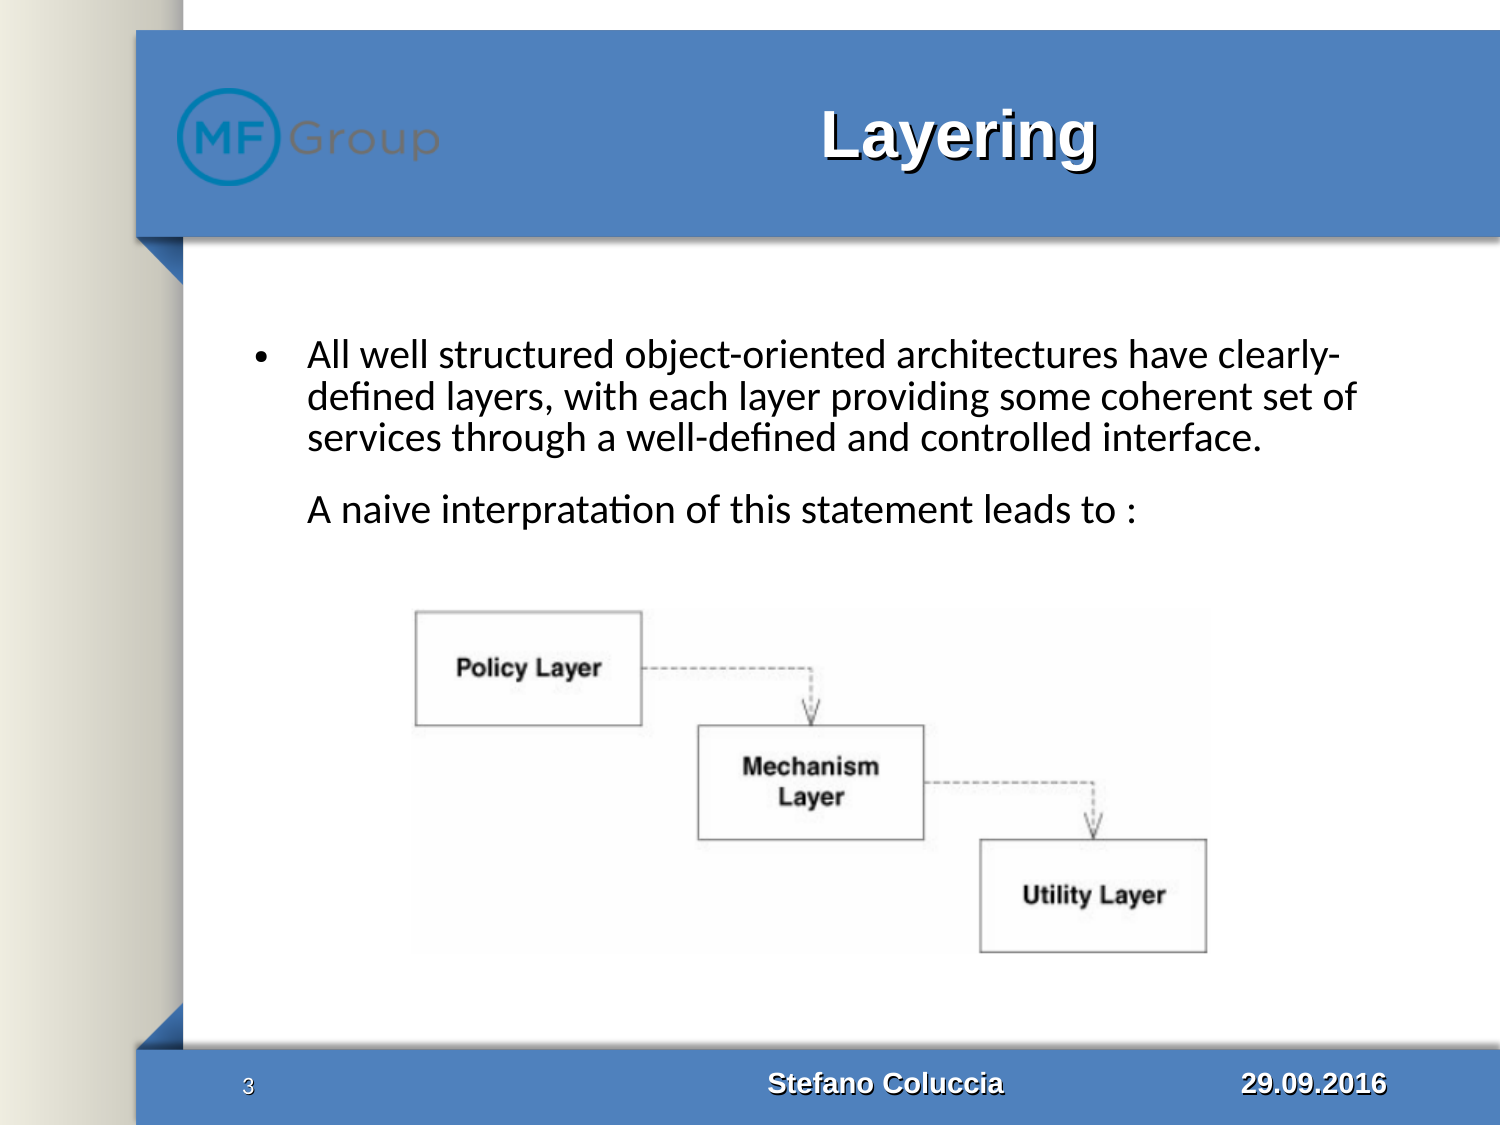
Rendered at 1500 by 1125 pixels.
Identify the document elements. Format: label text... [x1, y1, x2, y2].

title 29.09.2016 [1151, 1062, 1477, 1105]
picture [0, 0, 1500, 1125]
list All well structured object-oriented architectures have clearly-defined layers, with each layer providing some coherent set of services through a well-defined and controlled interface. A naive interpratation of this statement leads to : [236, 265, 1453, 979]
title Layering [472, 57, 1447, 211]
title Stefano Coluccia [738, 1062, 1034, 1105]
